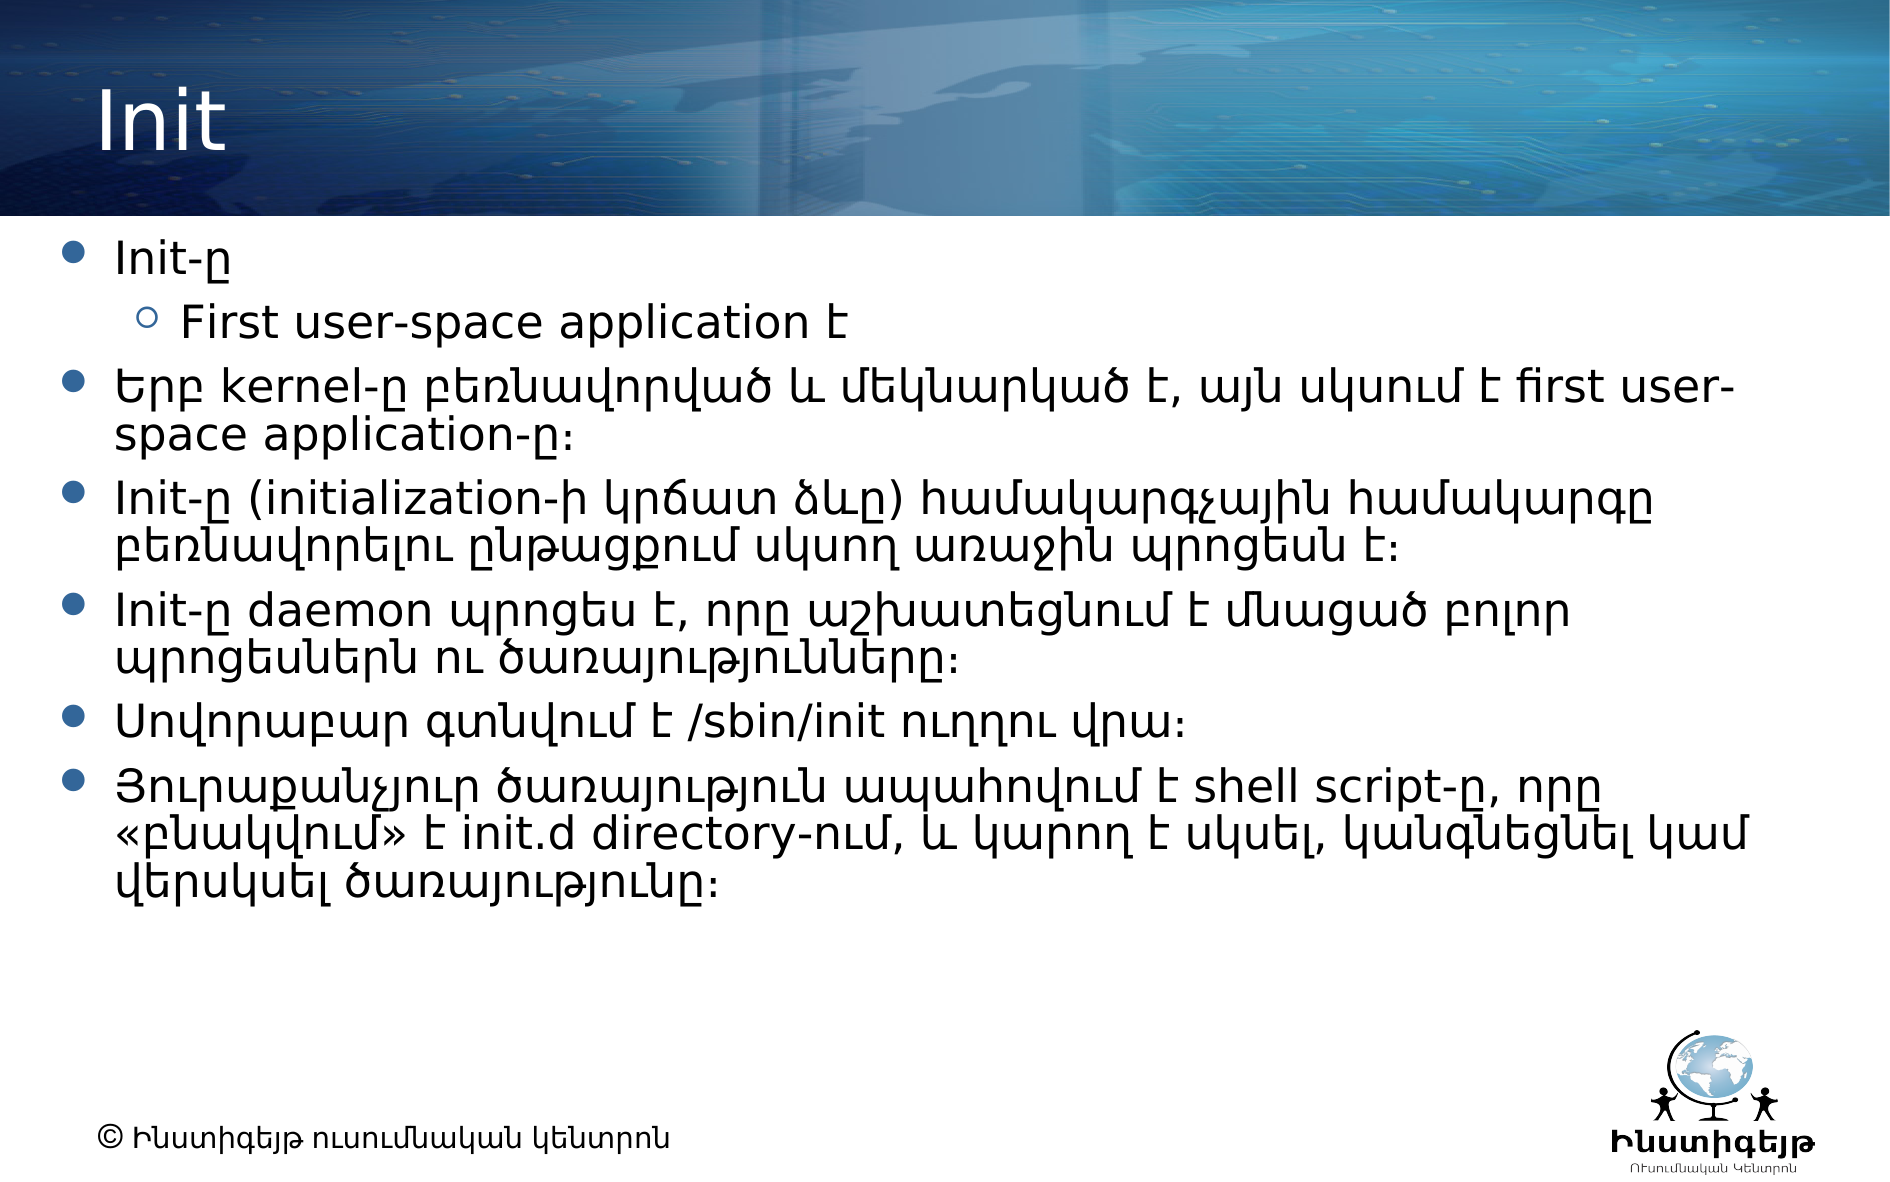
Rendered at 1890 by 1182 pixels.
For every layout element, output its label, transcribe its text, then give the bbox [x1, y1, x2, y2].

title Init [94, 47, 1793, 217]
picture [0, 0, 1890, 216]
list Init-ը First user-space application է Երբ kernel-ը բեռնավորված և մեկնարկած է, այն սկսում է first user-space application-ը։ Init-ը (initialization-ի կրճատ ձևը) համակարգչային համակարգը բեռնավորելու ընթացքում սկսող առաջին պրոցեսն է։ Init-ը daemon պրոցես է, որը աշխատեցնում է մնացած բոլոր պրոցեսներն ու ծառայությունները։ Սովորաբար գտնվում է /sbin/init ուղղու վրա։ Յուրաքանչյուր ծառայություն ապահովում է shell script-ը, որը «բնակվում» է init.d directory-ում, և կարող է սկսել, կանգնեցնել կամ վերսկսել ծառայությունը։ [59, 236, 1831, 1016]
picture [1612, 1030, 1815, 1175]
